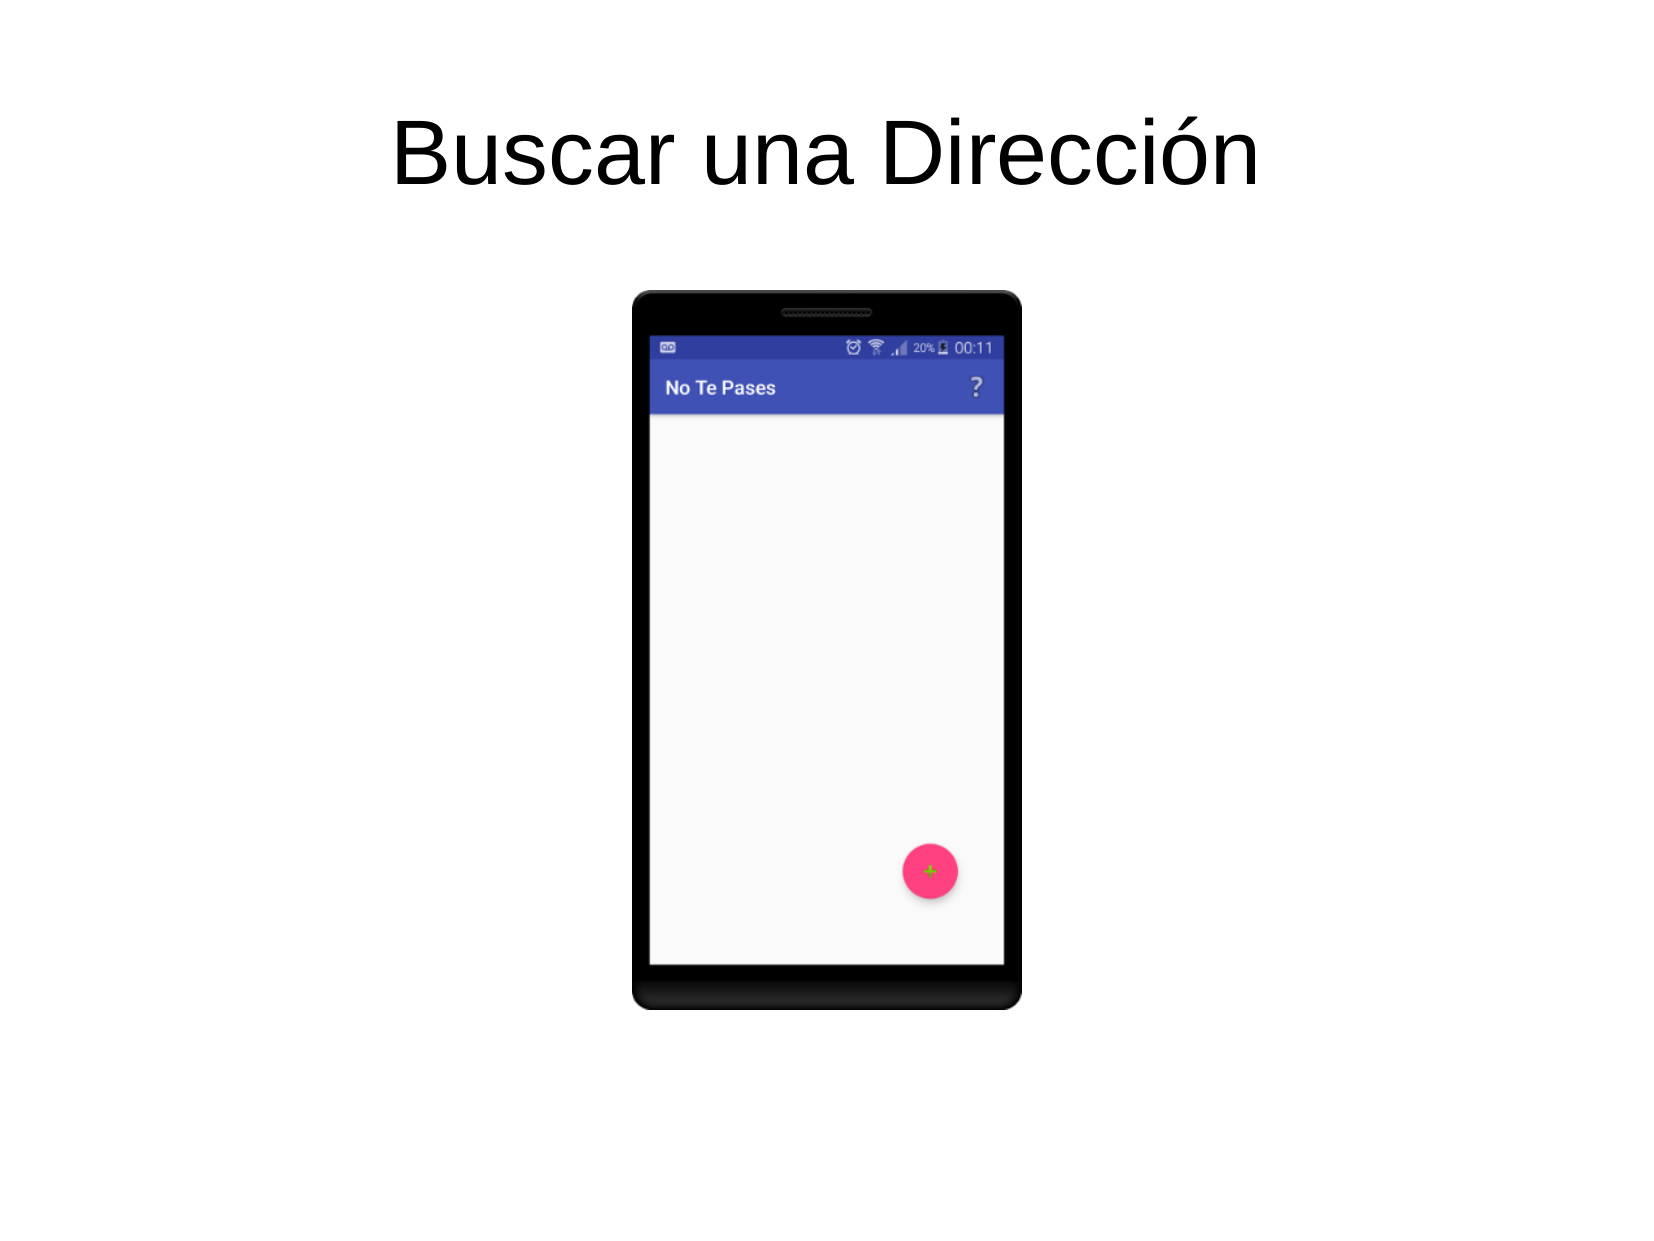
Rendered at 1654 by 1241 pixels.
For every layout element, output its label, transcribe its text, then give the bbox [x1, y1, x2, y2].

title Buscar una Dirección [82, 49, 1571, 257]
picture [632, 290, 1022, 1010]
